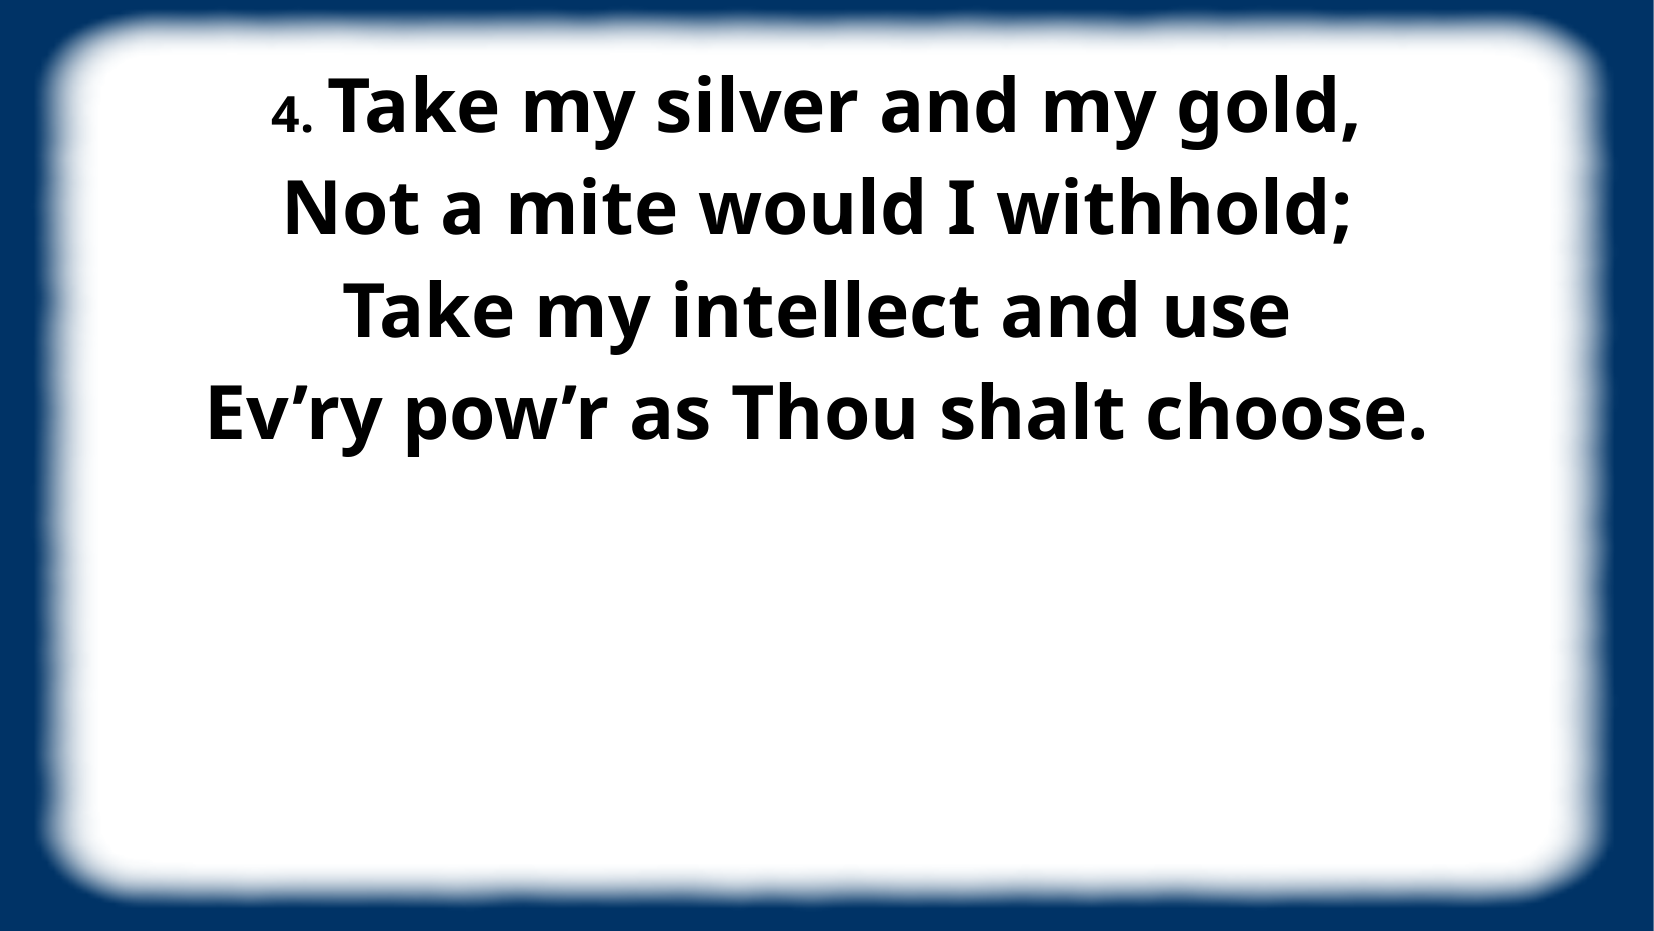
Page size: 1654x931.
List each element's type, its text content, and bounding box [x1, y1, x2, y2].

picture [0, 0, 1654, 931]
text_box 4. Take my silver and my gold, Not a mite would I withhold; Take my intellect and use Ev’ry pow’r as Thou shalt choose. [90, 45, 1546, 460]
